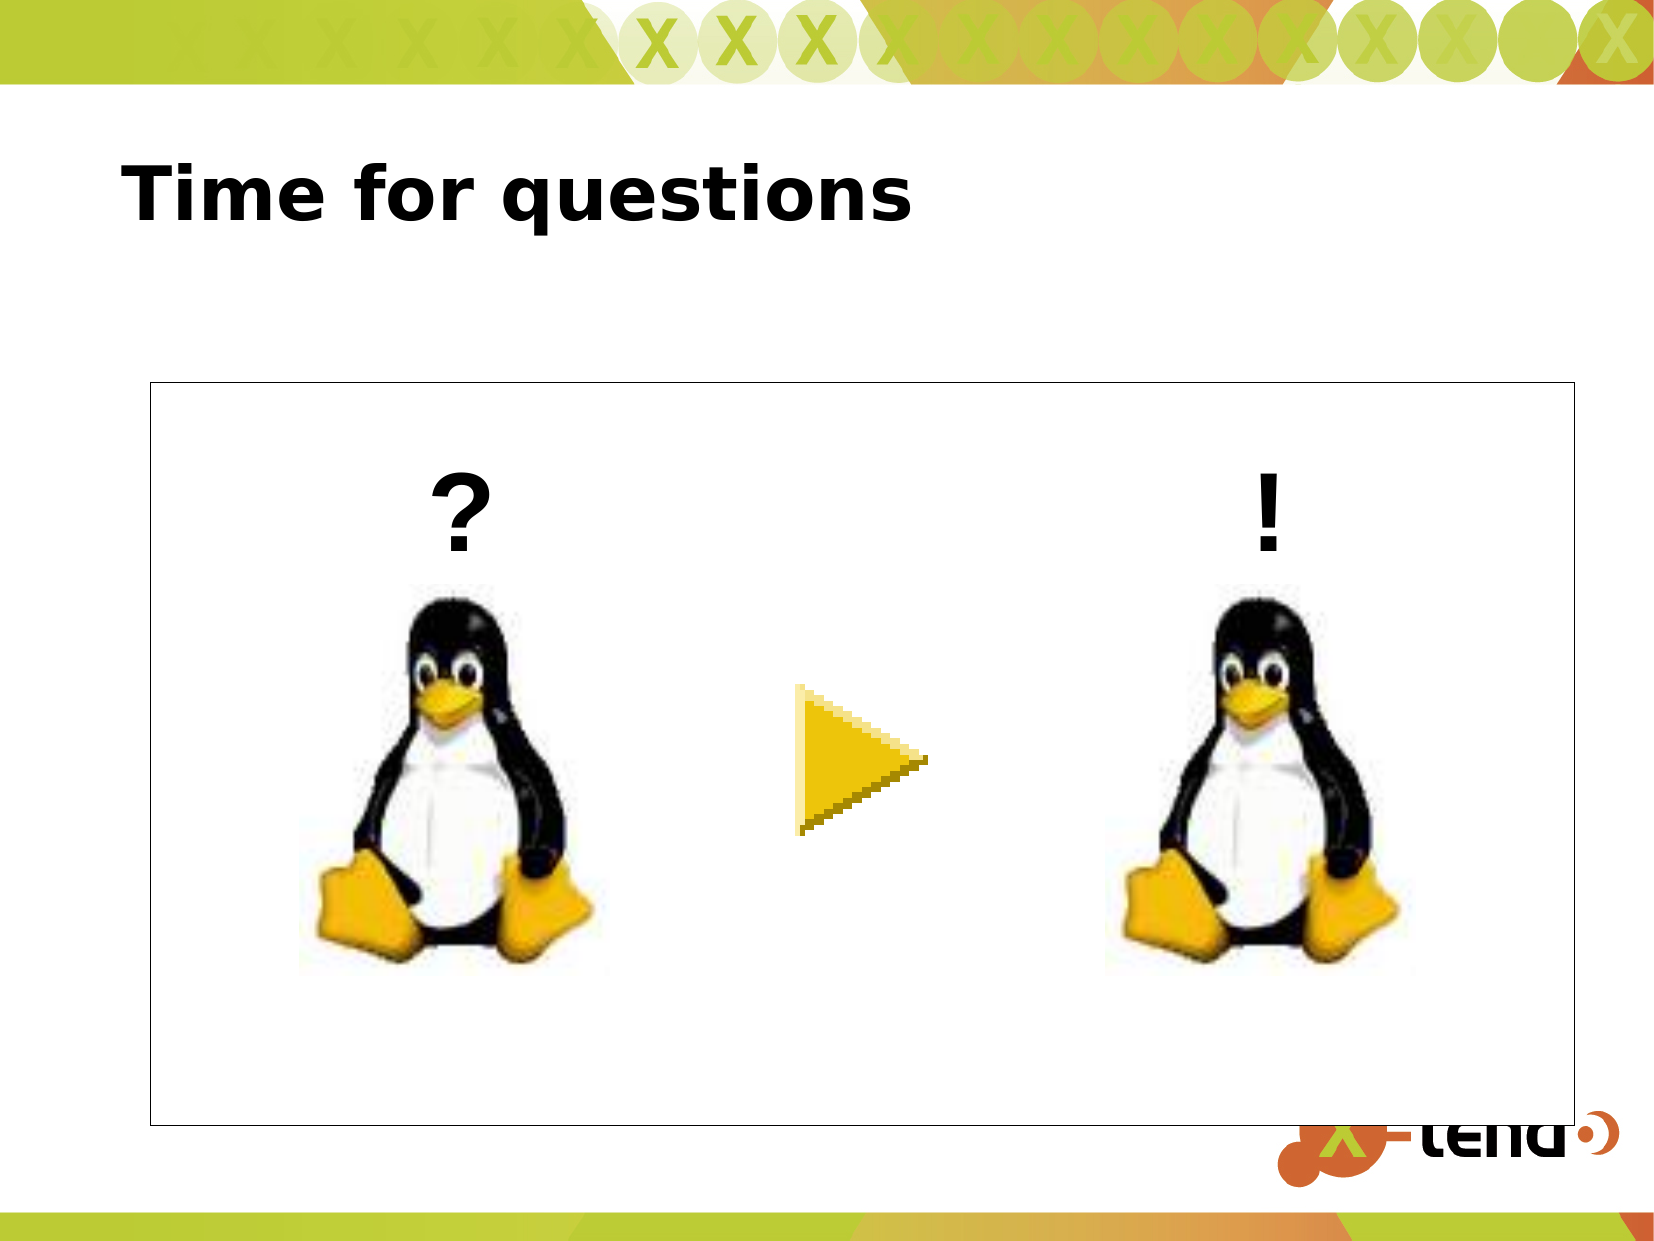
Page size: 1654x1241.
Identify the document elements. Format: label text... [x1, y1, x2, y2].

text_box [150, 382, 1575, 1126]
text_box ? [427, 450, 497, 584]
picture [0, 0, 1654, 1241]
text_box ! [1249, 450, 1301, 584]
title Time for questions [121, 91, 1534, 299]
